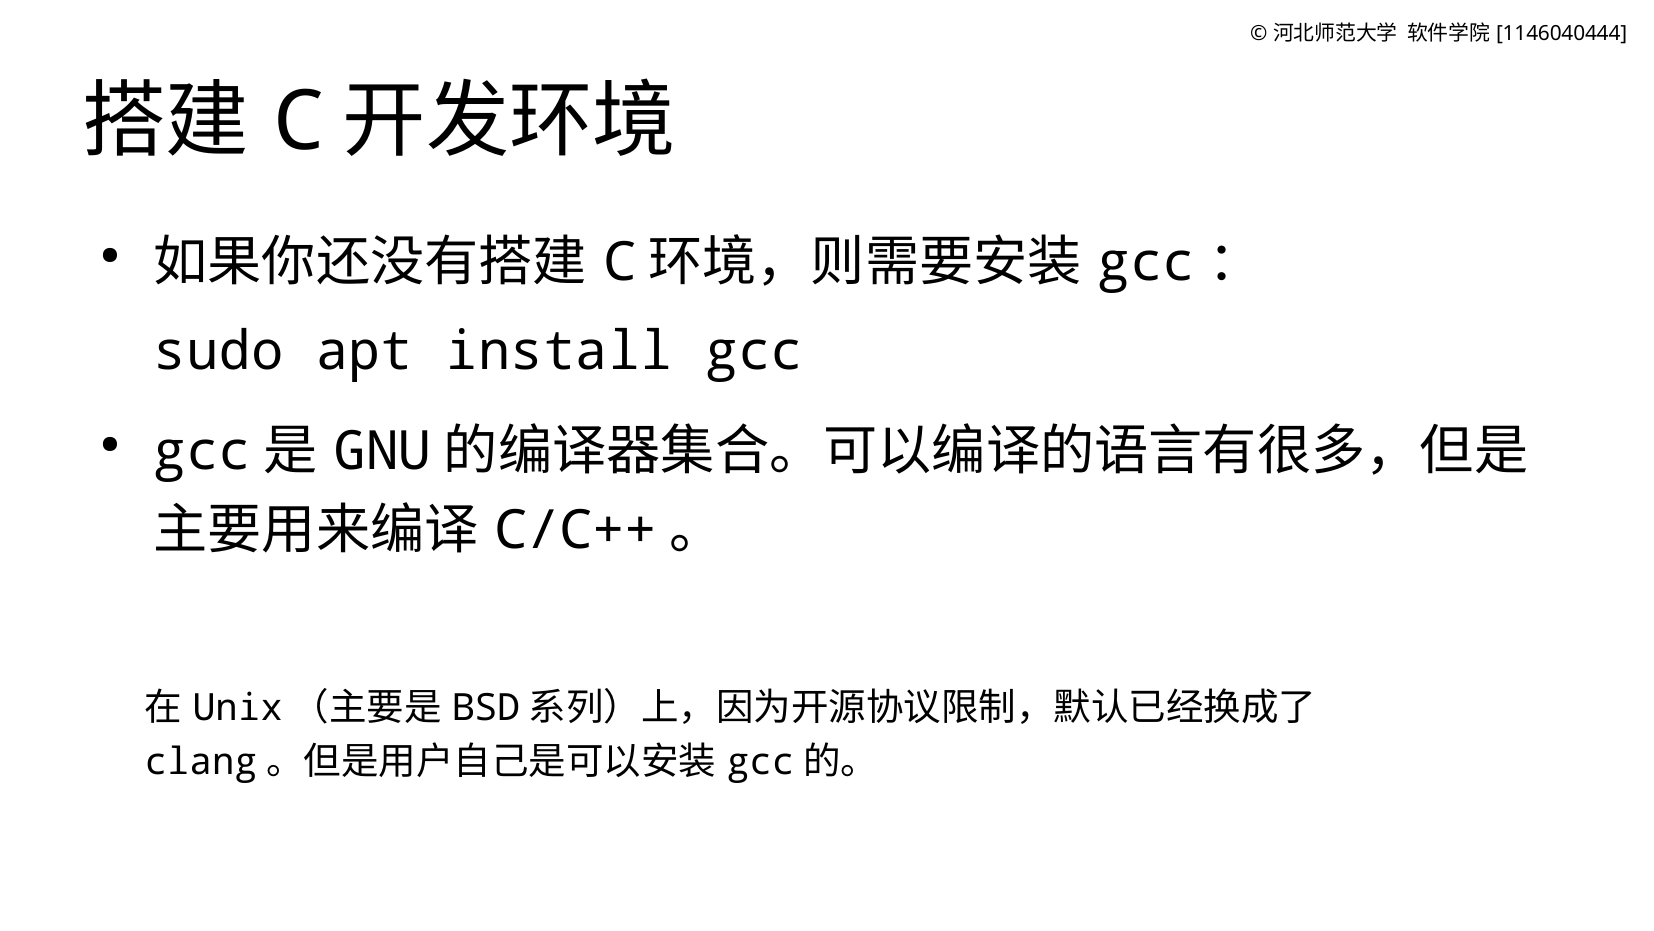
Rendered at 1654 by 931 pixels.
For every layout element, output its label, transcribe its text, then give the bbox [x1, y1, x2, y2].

list 如果你还没有搭建C环境，则需要安装gcc： sudo apt install gcc gcc是GNU的编译器集合。可以编译的语言有很多，但是主要用来编译C/C++。 [82, 217, 1571, 758]
title 搭建C开发环境 [82, 37, 1571, 189]
text_box 在Unix（主要是BSD系列）上，因为开源协议限制，默认已经换成了clang。但是用户自己是可以安装gcc的。 [59, 655, 1501, 808]
